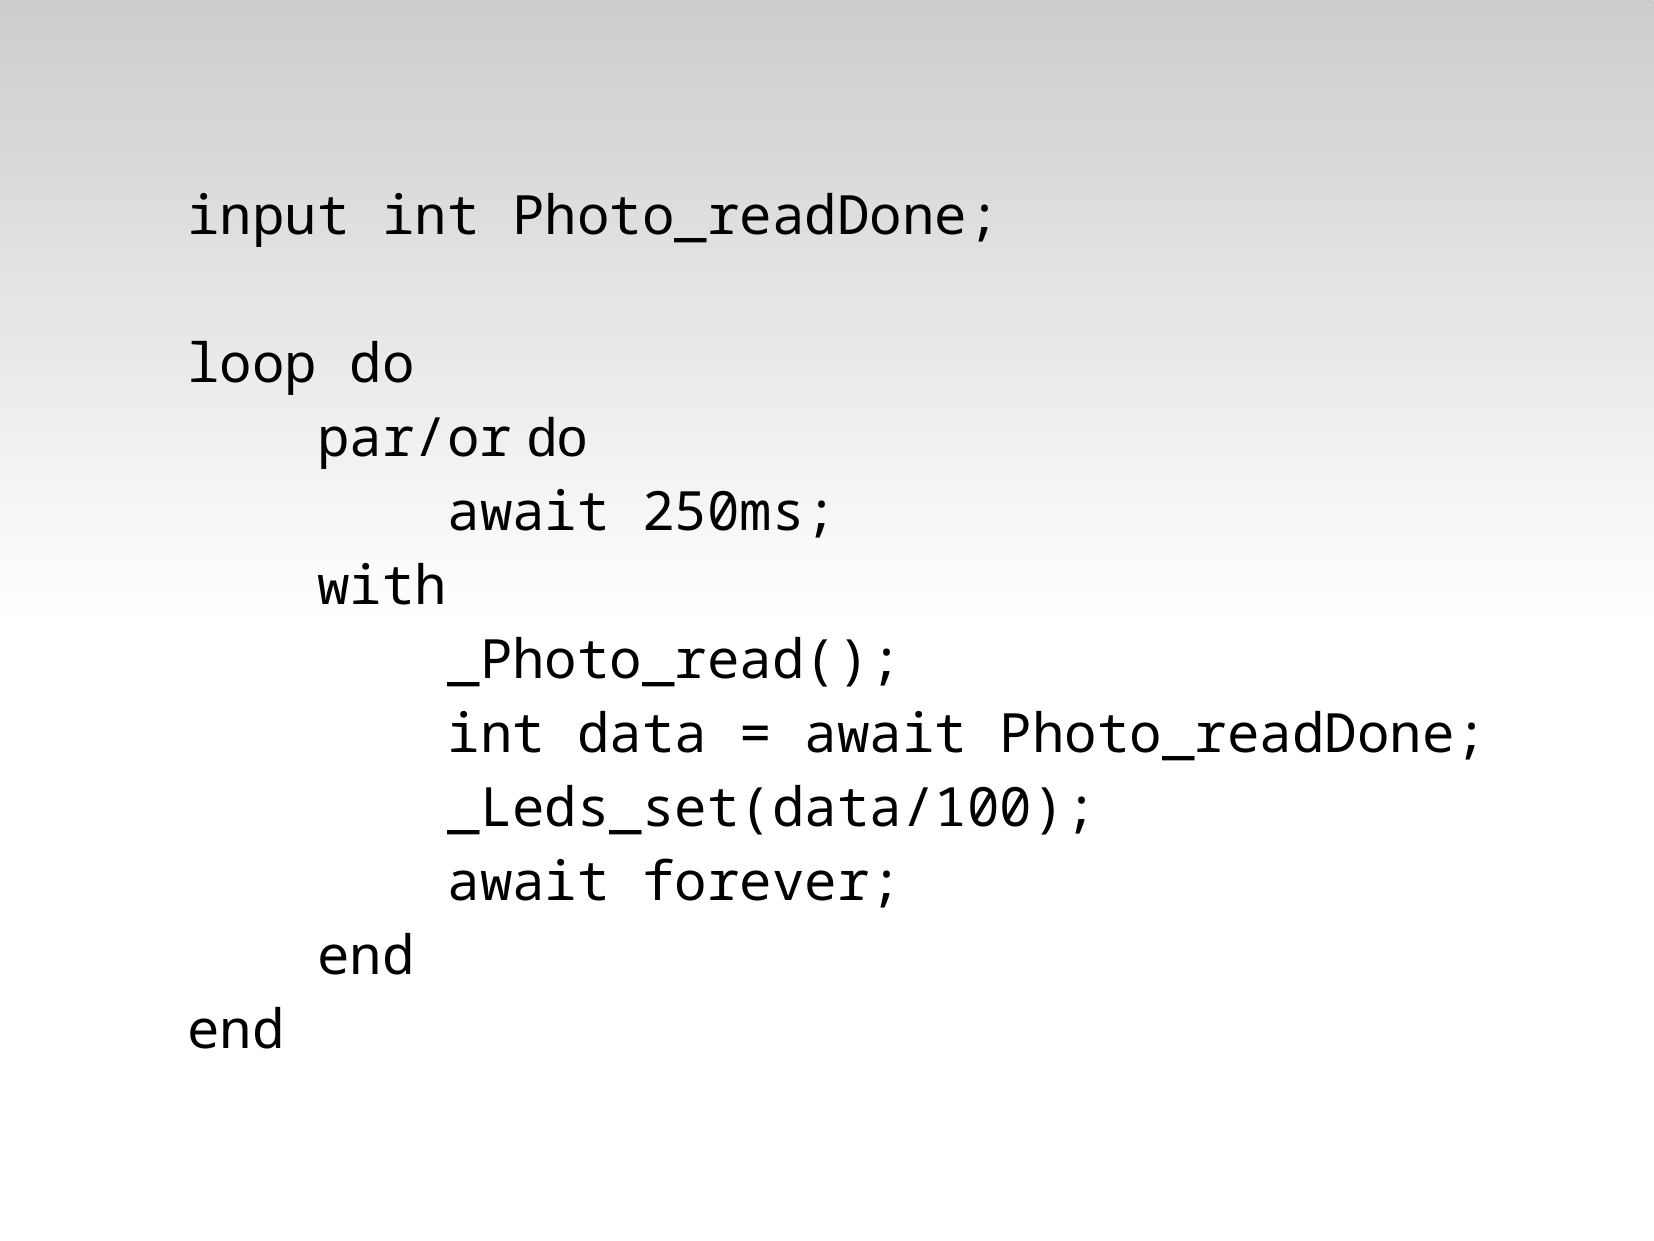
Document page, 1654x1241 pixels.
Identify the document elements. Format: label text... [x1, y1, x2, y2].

subtitle input int Photo_readDone; loop do par/or do await 250ms; with _Photo_read(); int data = await Photo_readDone; _Leds_set(data/100); await forever; end end [187, 90, 1571, 1150]
